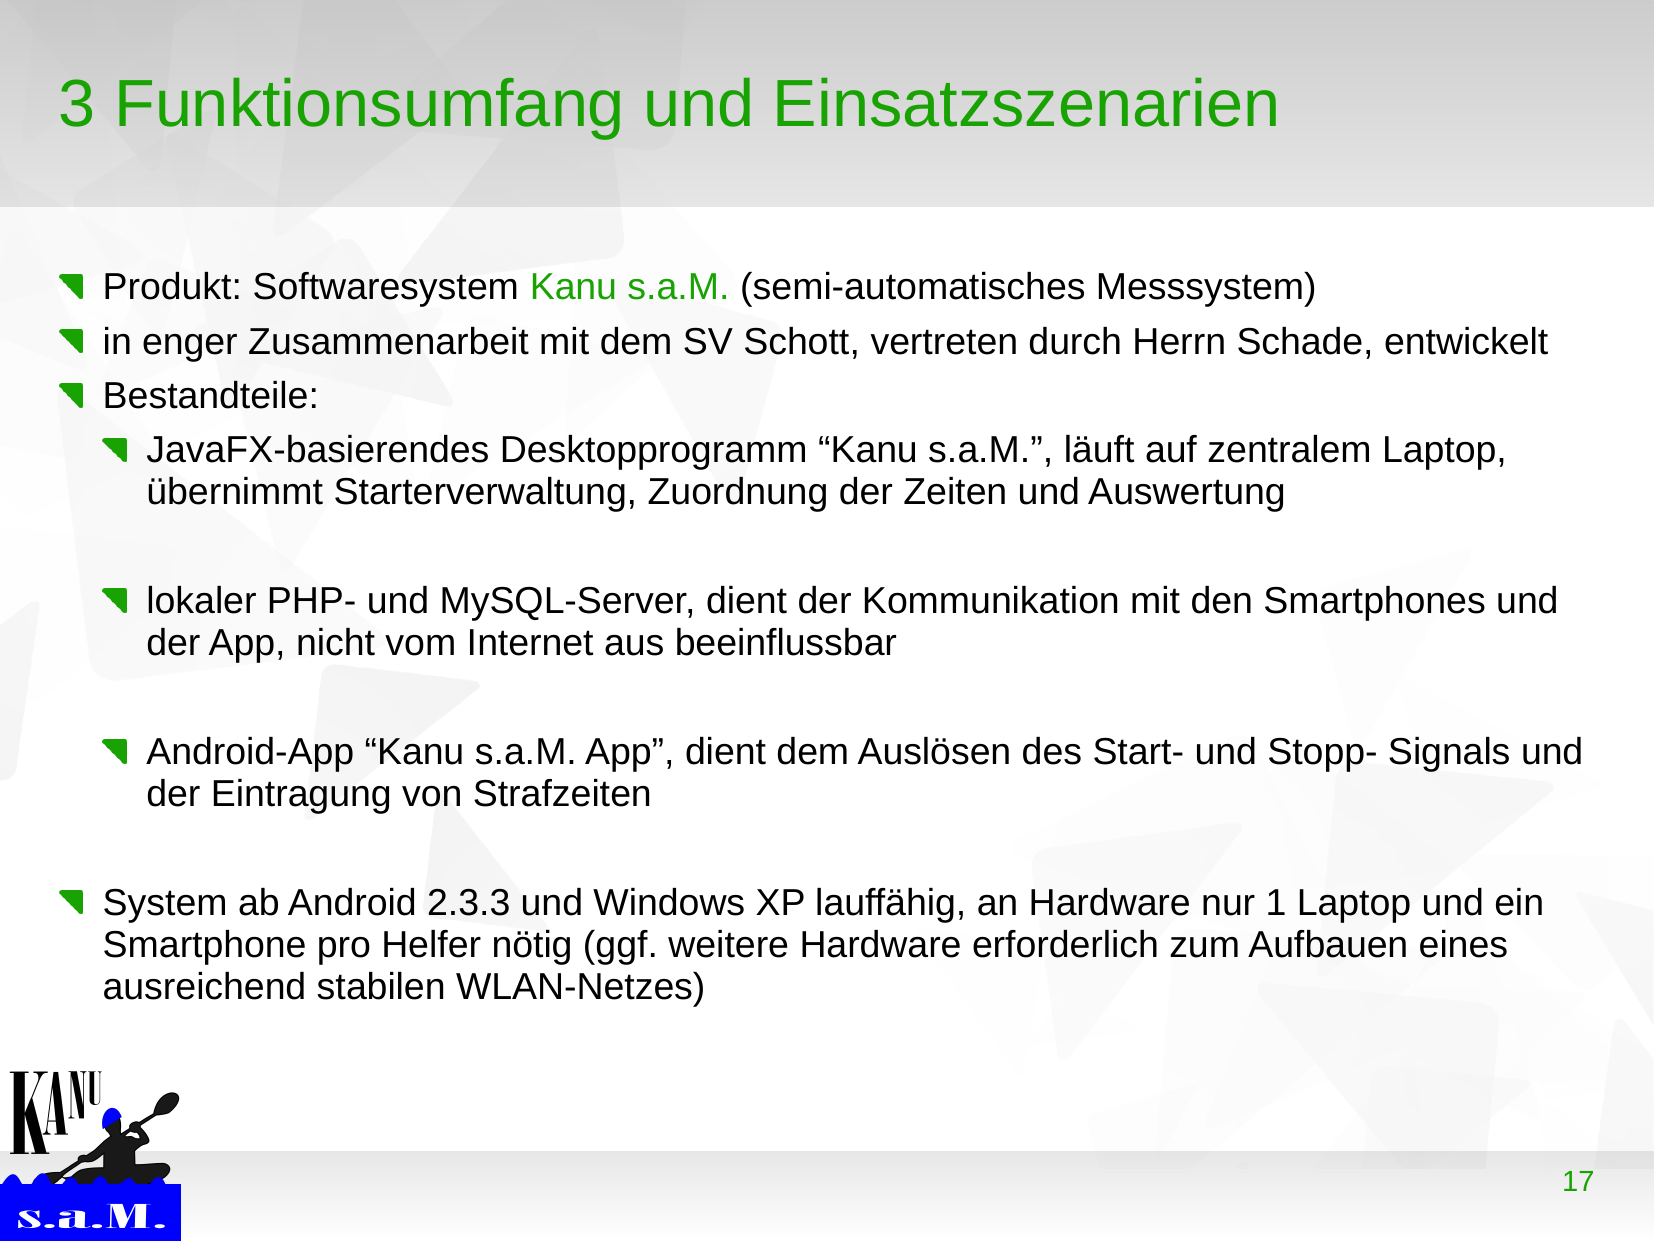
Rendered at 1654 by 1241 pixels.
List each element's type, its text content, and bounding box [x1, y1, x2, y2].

list Produkt: Softwaresystem Kanu s.a.M. (semi-automatisches Messsystem) in enger Zusammenarbeit mit dem SV Schott, vertreten durch Herrn Schade, entwickelt Bestandteile: JavaFX-basierendes Desktopprogramm “Kanu s.a.M.”, läuft auf zentralem Laptop, übernimmt Starterverwaltung, Zuordnung der Zeiten und Auswertung lokaler PHP- und MySQL-Server, dient der Kommunikation mit den Smartphones und der App, nicht vom Internet aus beeinflussbar Android-App “Kanu s.a.M. App”, dient dem Auslösen des Start- und Stopp- Signals und der Eintragung von Strafzeiten System ab Android 2.3.3 und Windows XP lauffähig, an Hardware nur 1 Laptop und ein Smartphone pro Helfer nötig (ggf. weitere Hardware erforderlich zum Aufbauen eines ausreichend stabilen WLAN-Netzes) [59, 265, 1595, 1008]
picture [915, 548, 1654, 1169]
title 3 Funktionsumfang und Einsatzszenarien [59, 29, 1595, 178]
picture [0, 0, 783, 931]
picture [0, 1059, 181, 1241]
